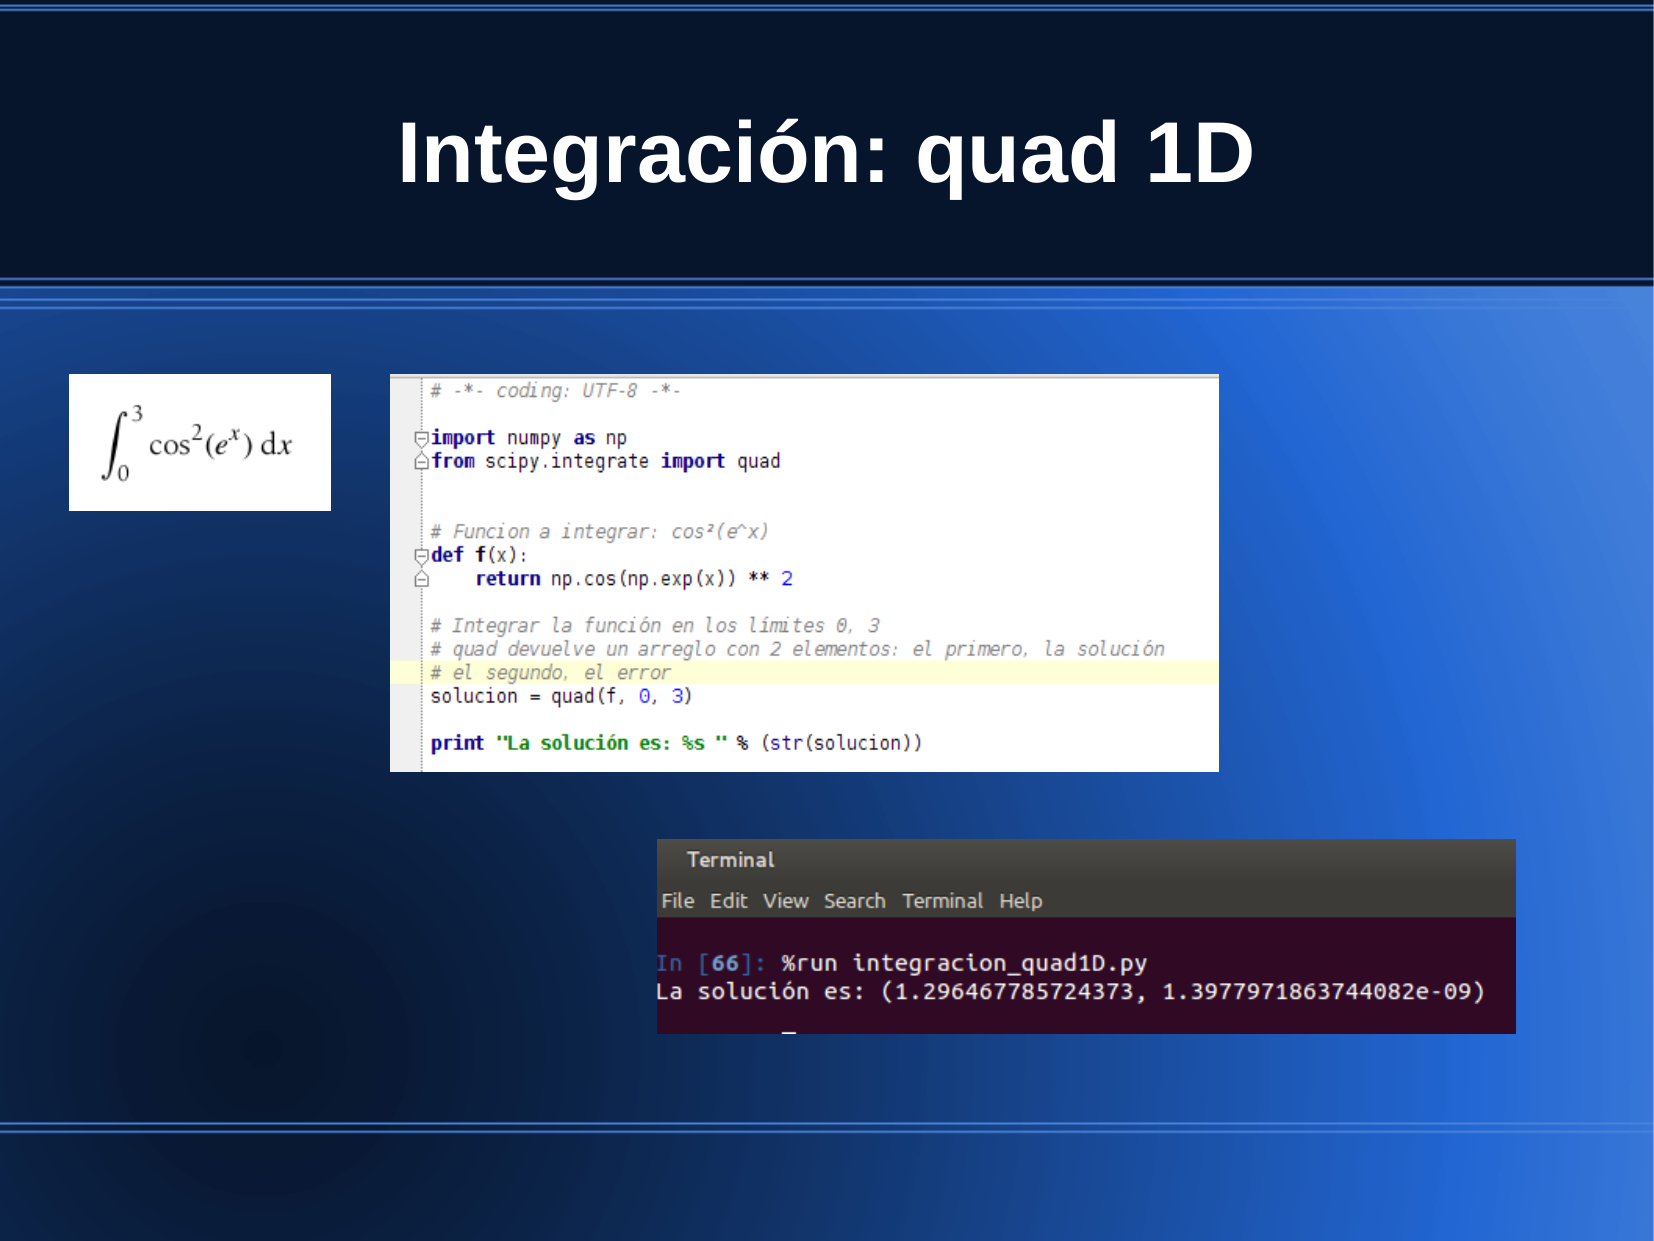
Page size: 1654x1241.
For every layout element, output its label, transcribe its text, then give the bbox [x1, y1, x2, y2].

picture [0, 0, 1654, 1241]
title Integración: quad 1D [82, 49, 1571, 257]
